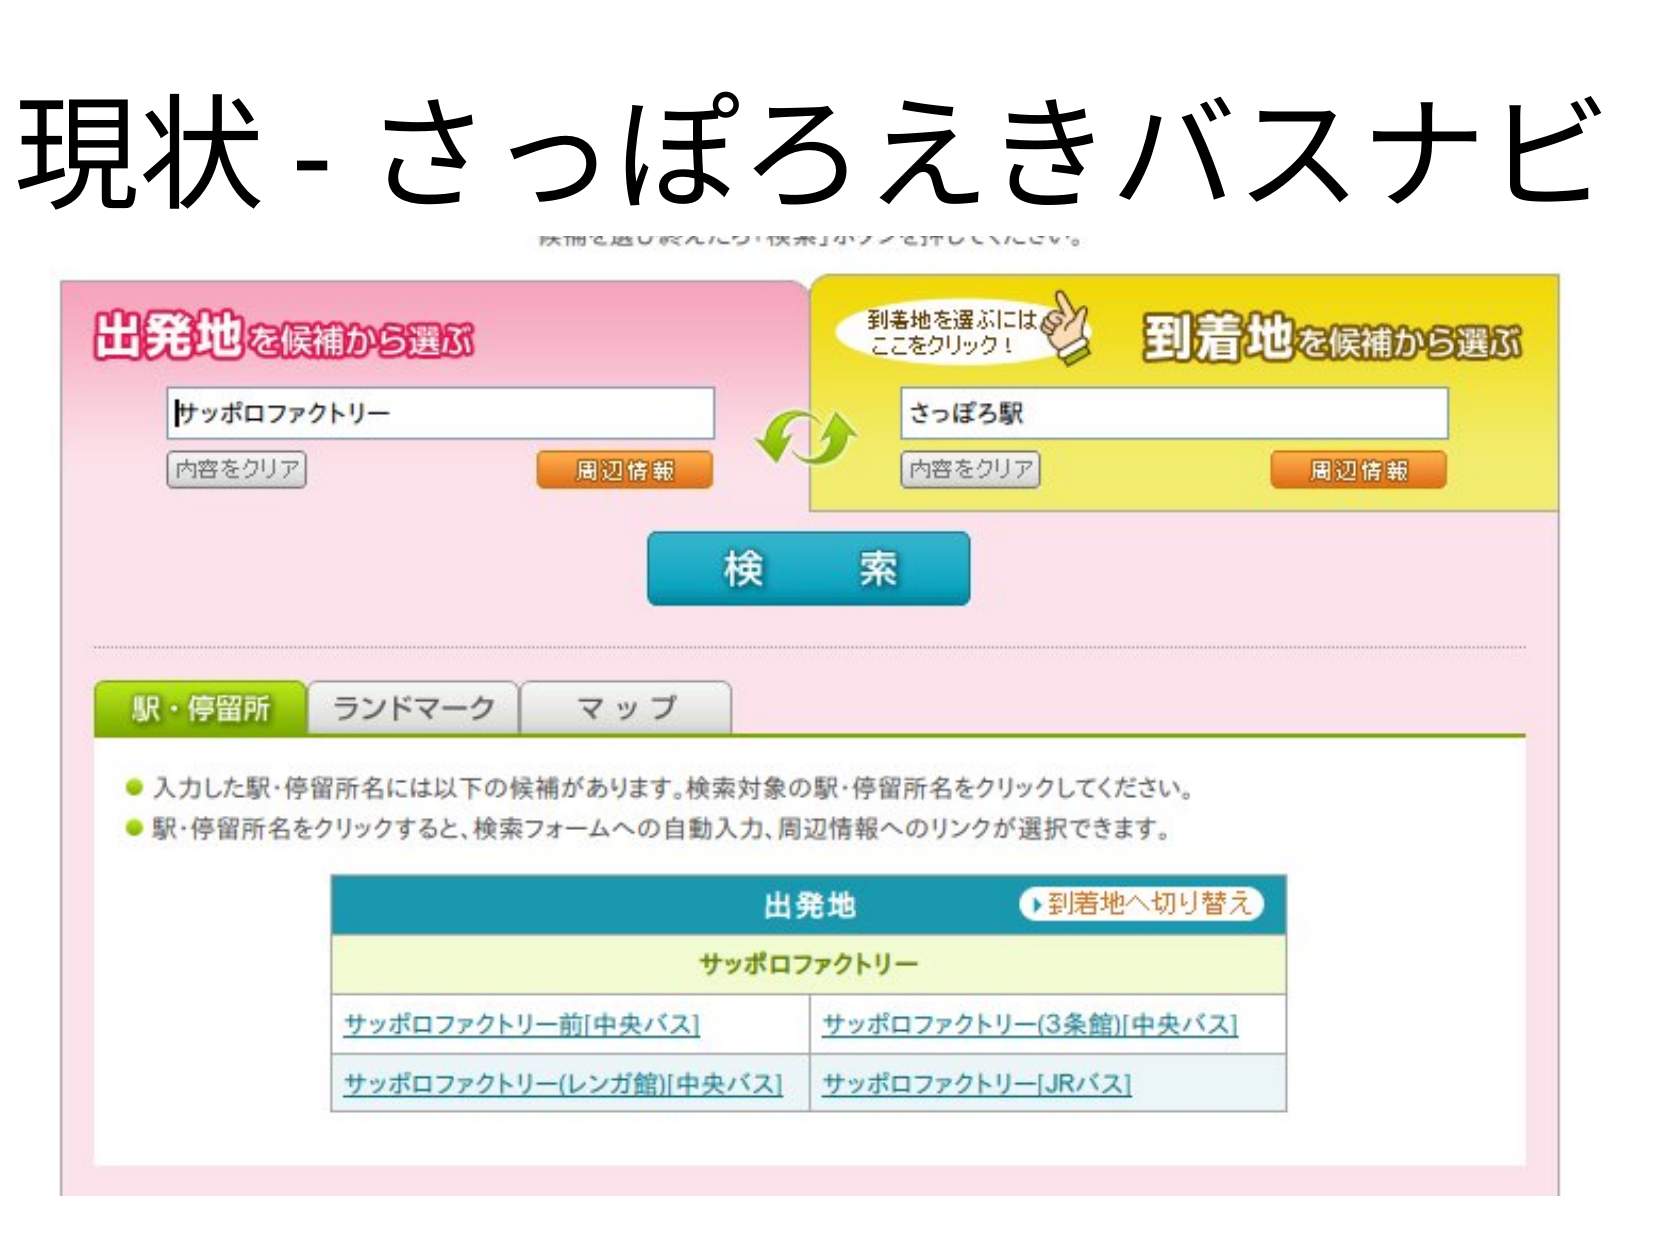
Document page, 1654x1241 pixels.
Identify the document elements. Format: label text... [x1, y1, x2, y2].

picture [50, 236, 1571, 1196]
text_box 現状 - さっぽろえきバスナビ [0, 47, 1654, 188]
